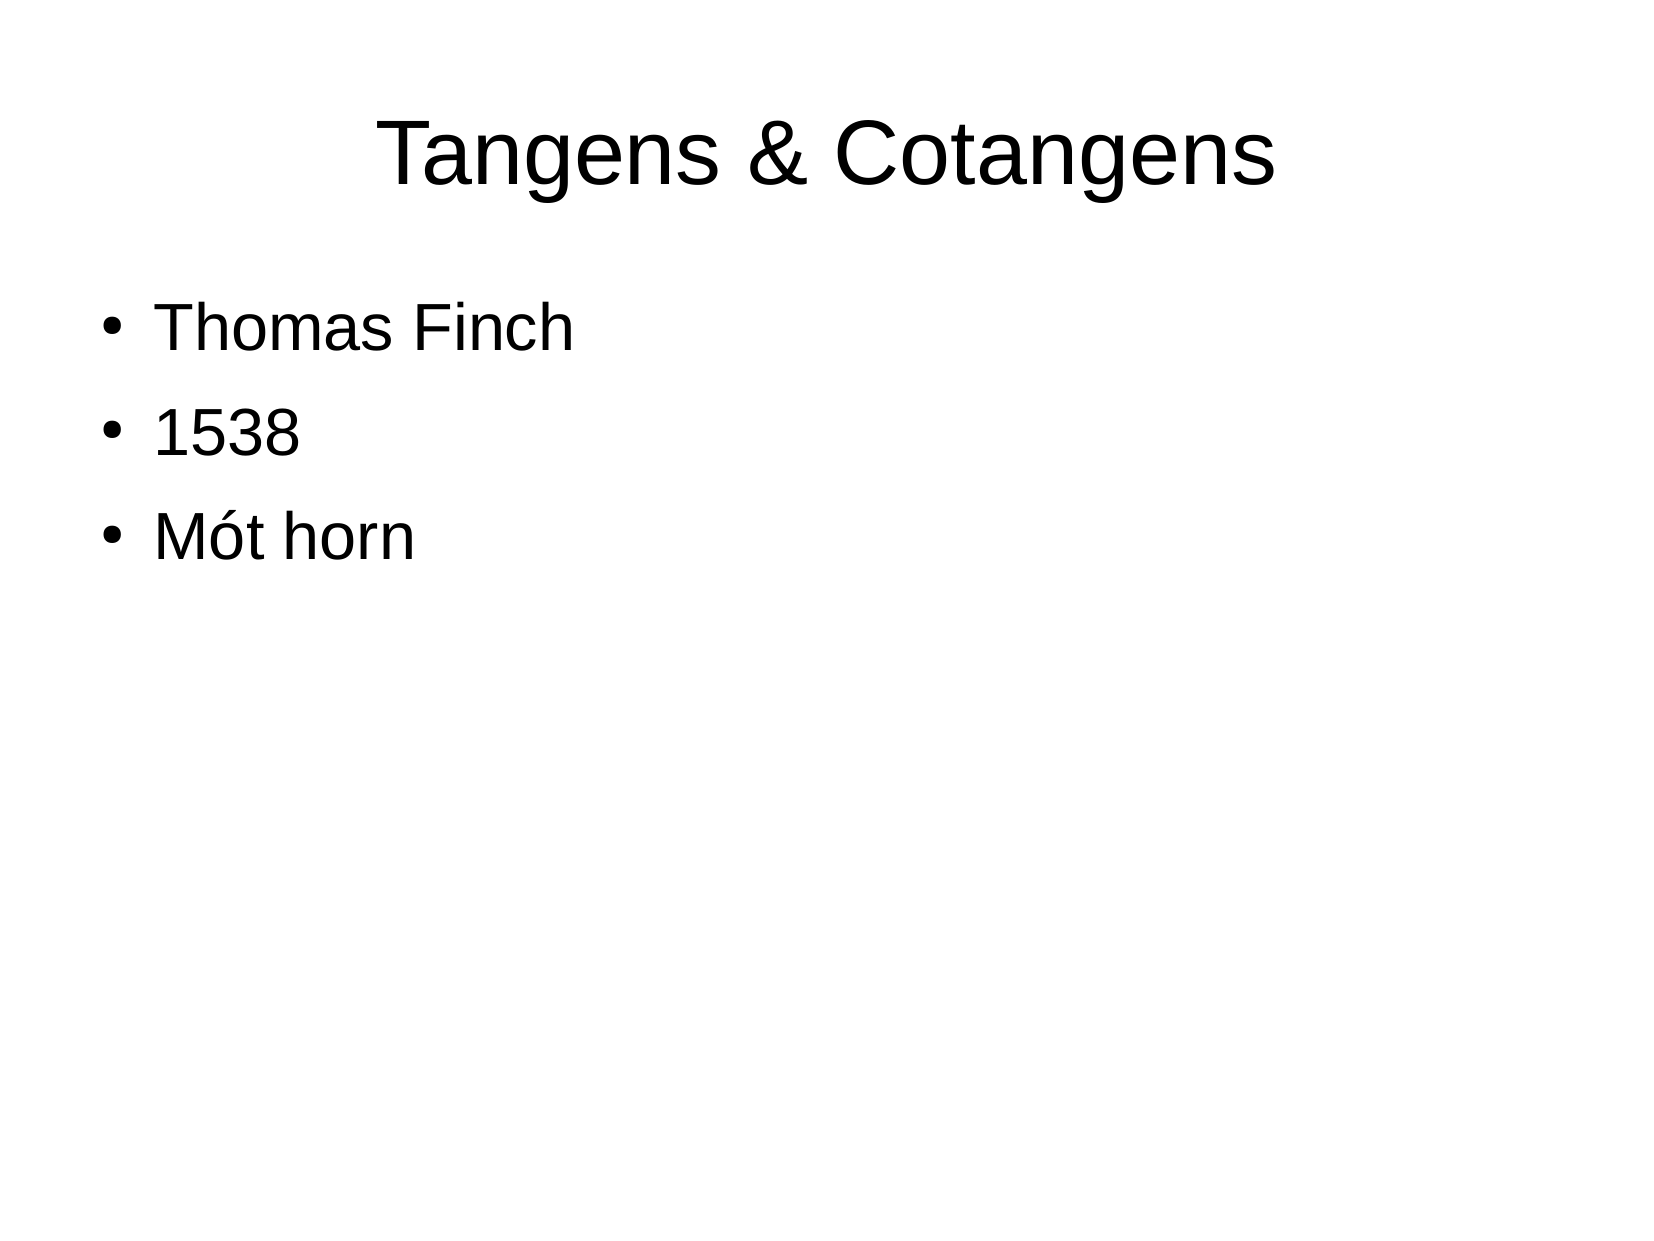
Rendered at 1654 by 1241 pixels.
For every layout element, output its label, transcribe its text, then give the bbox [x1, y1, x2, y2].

list Thomas Finch 1538 Mót horn [82, 290, 809, 1010]
title Tangens & Cotangens [82, 49, 1571, 257]
